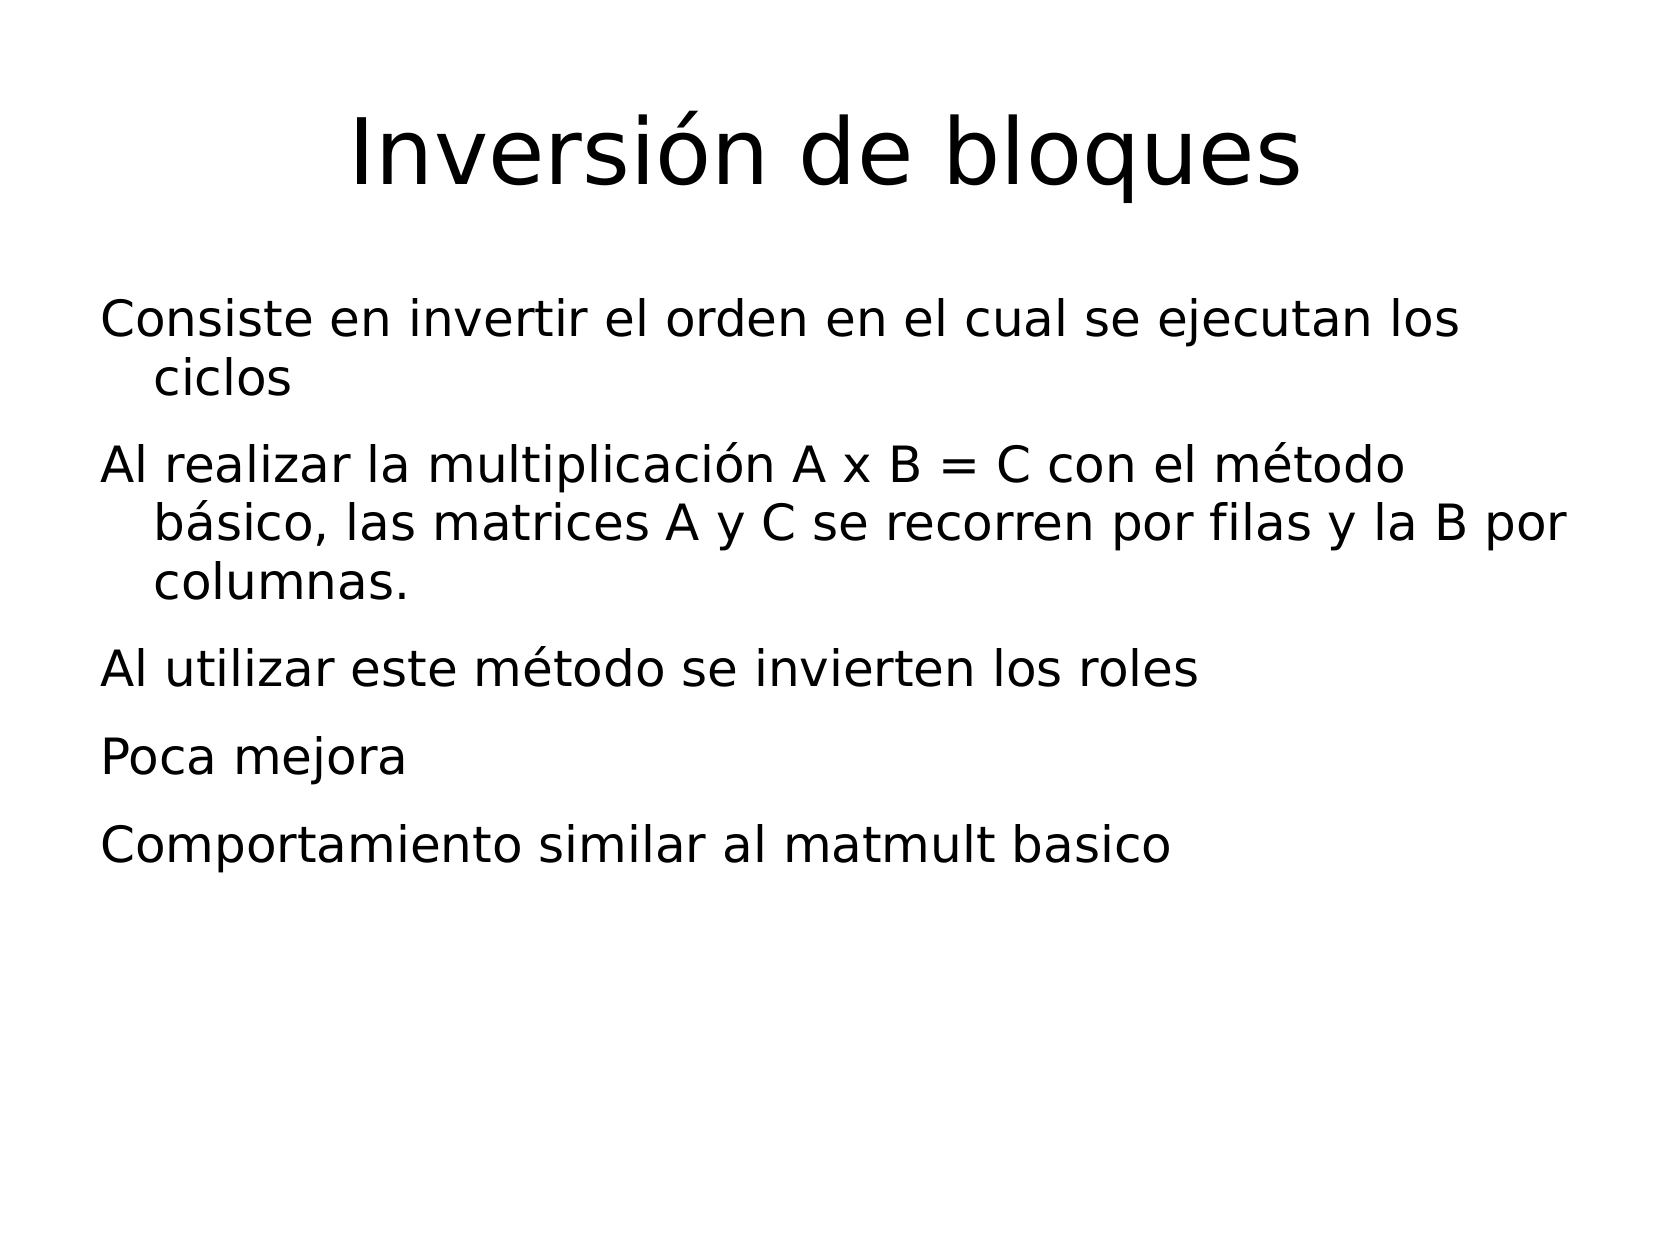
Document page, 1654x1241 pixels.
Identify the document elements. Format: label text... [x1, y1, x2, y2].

list Consiste en invertir el orden en el cual se ejecutan los ciclos Al realizar la multiplicación A x B = C con el método básico, las matrices A y C se recorren por filas y la B por columnas. Al utilizar este método se invierten los roles Poca mejora Comportamiento similar al matmult basico [82, 290, 1571, 1094]
title Inversión de bloques [82, 49, 1571, 257]
